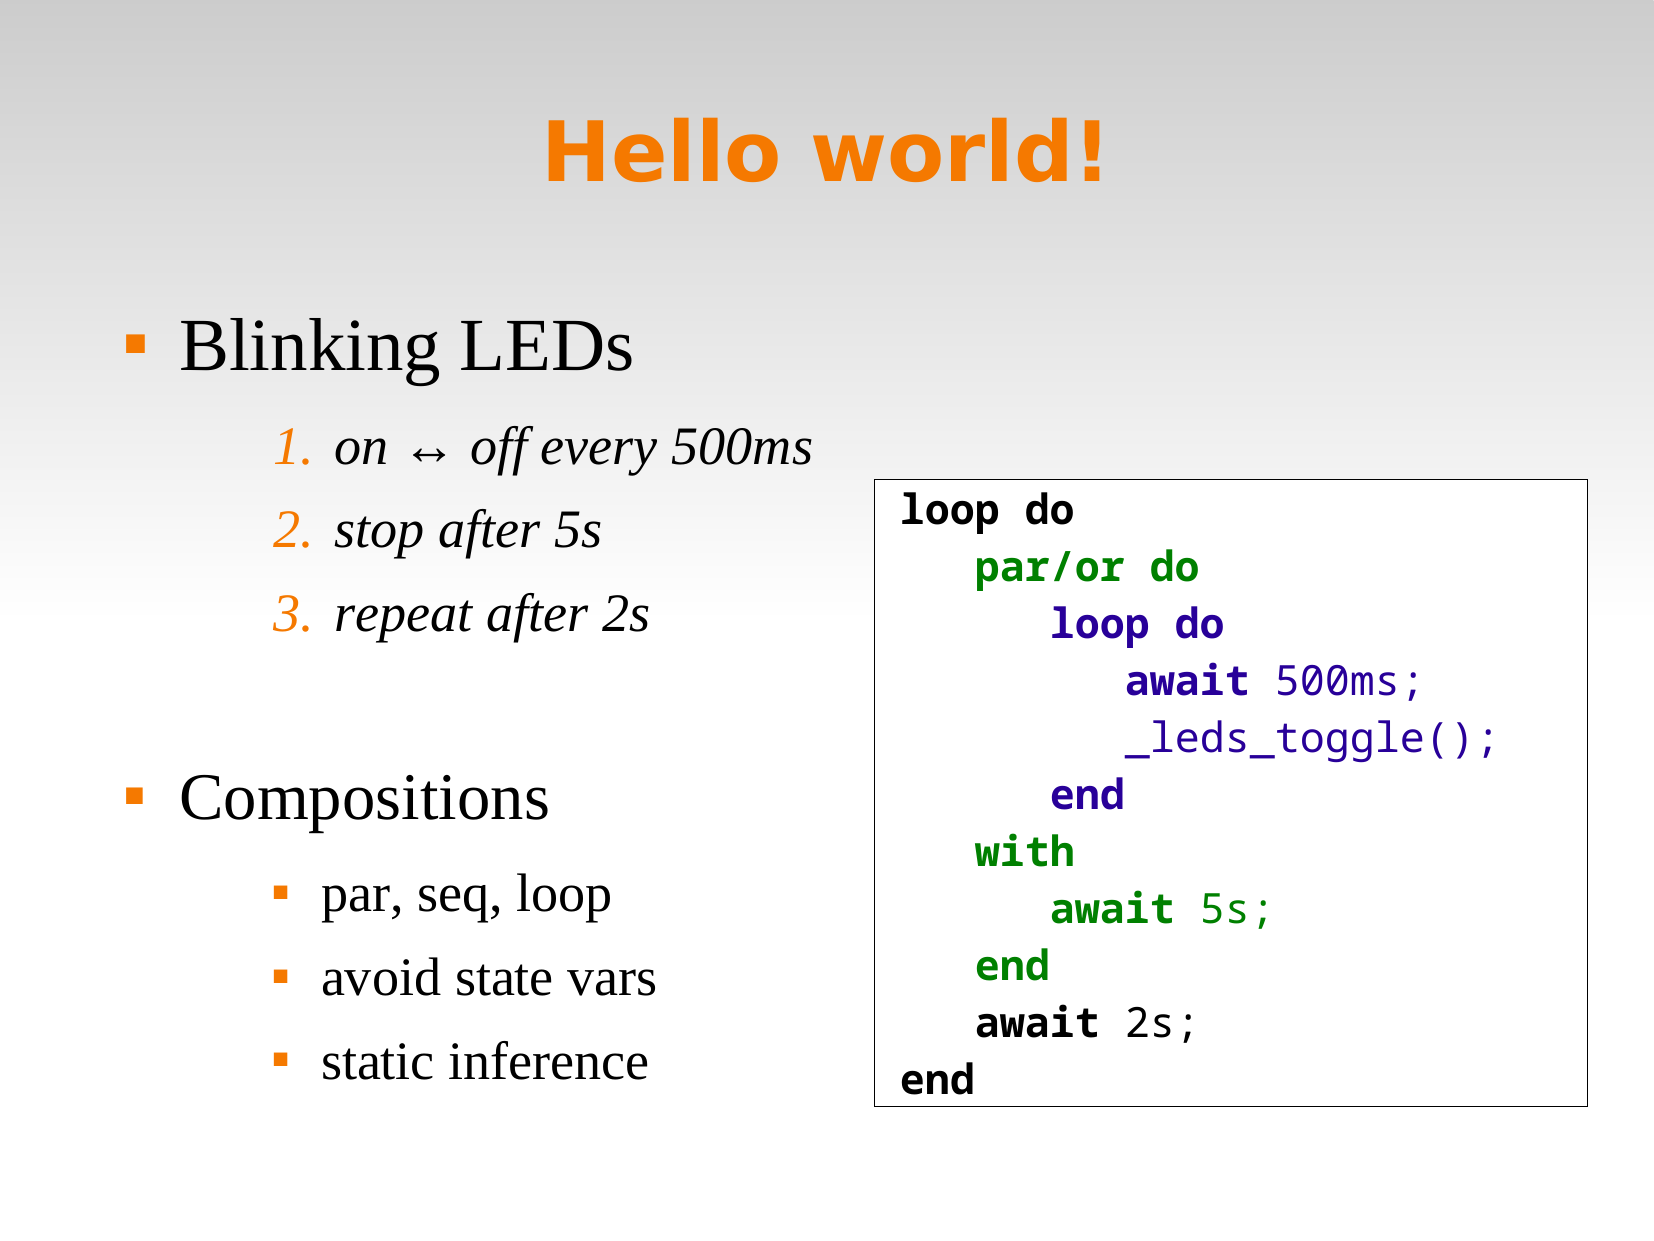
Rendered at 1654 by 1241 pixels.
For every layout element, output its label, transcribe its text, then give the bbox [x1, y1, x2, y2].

title Hello world! [82, 49, 1571, 257]
list Blinking LEDs on ↔ off every 500ms stop after 5s repeat after 2s Compositions par, seq, loop avoid state vars static inference [37, 303, 1388, 1142]
text_box loop do par/or do loop do await 500ms; _leds_toggle(); end with await 5s; end await 2s; end [1388, 492, 1588, 1094]
